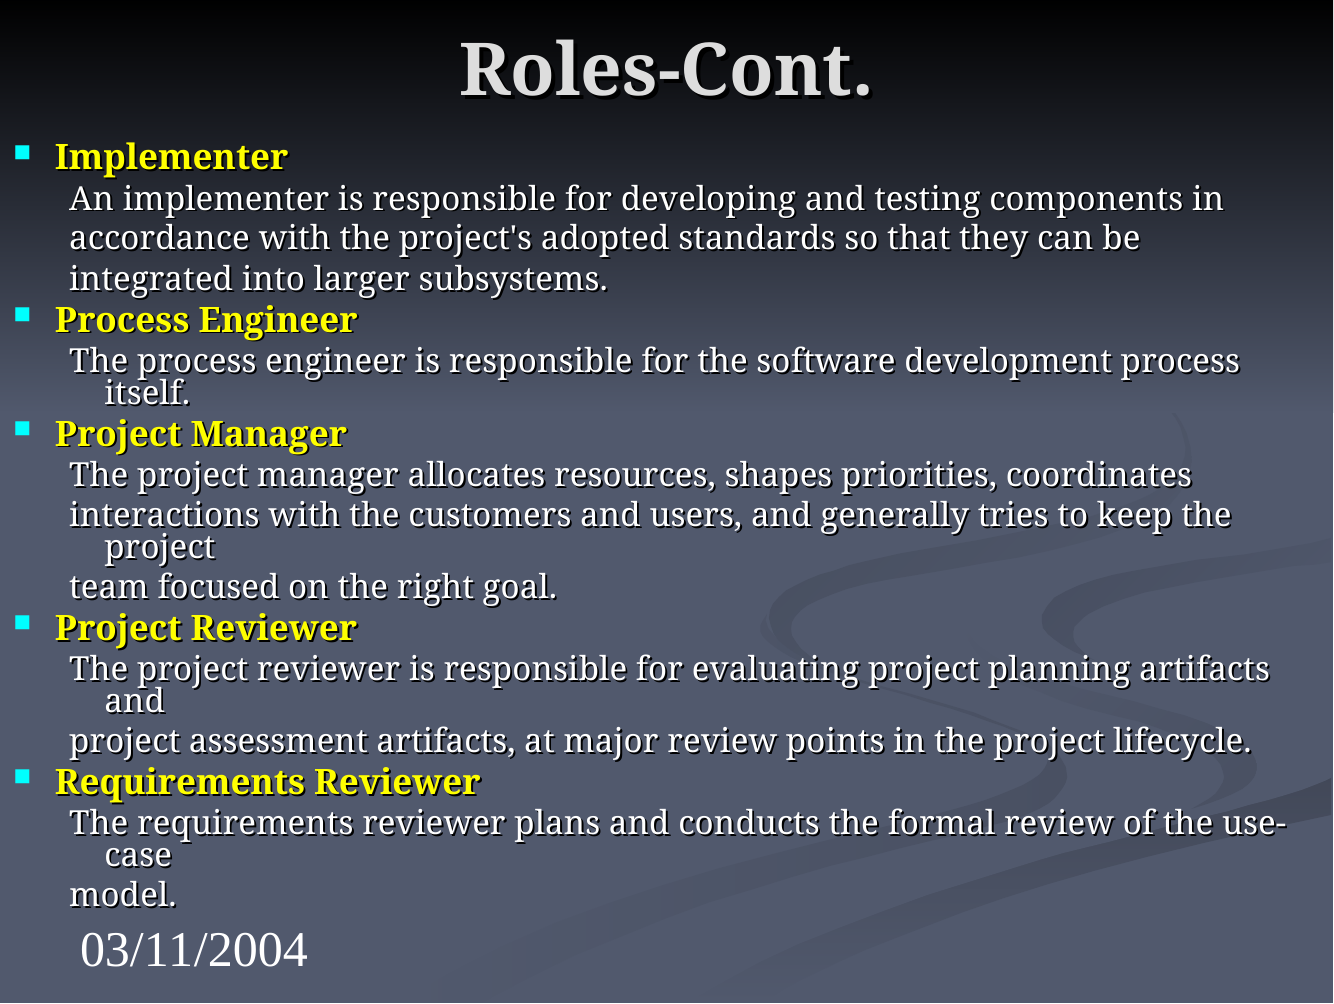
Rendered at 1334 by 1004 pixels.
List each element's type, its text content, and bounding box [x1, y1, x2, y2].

title Roles-Cont. [66, 15, 1267, 117]
list Implementer An implementer is responsible for developing and testing components in accordance with the project's adopted standards so that they can be integrated into larger subsystems. Process Engineer The process engineer is responsible for the software development process itself. Project Manager The project manager allocates resources, shapes priorities, coordinates interactions with the customers and users, and generally tries to keep the project team focused on the right goal. Project Reviewer The project reviewer is responsible for evaluating project planning artifacts and project assessment artifacts, at major review points in the project lifecycle. Requirements Reviewer The requirements reviewer plans and conducts the formal review of the use-case model. [0, 136, 1334, 926]
